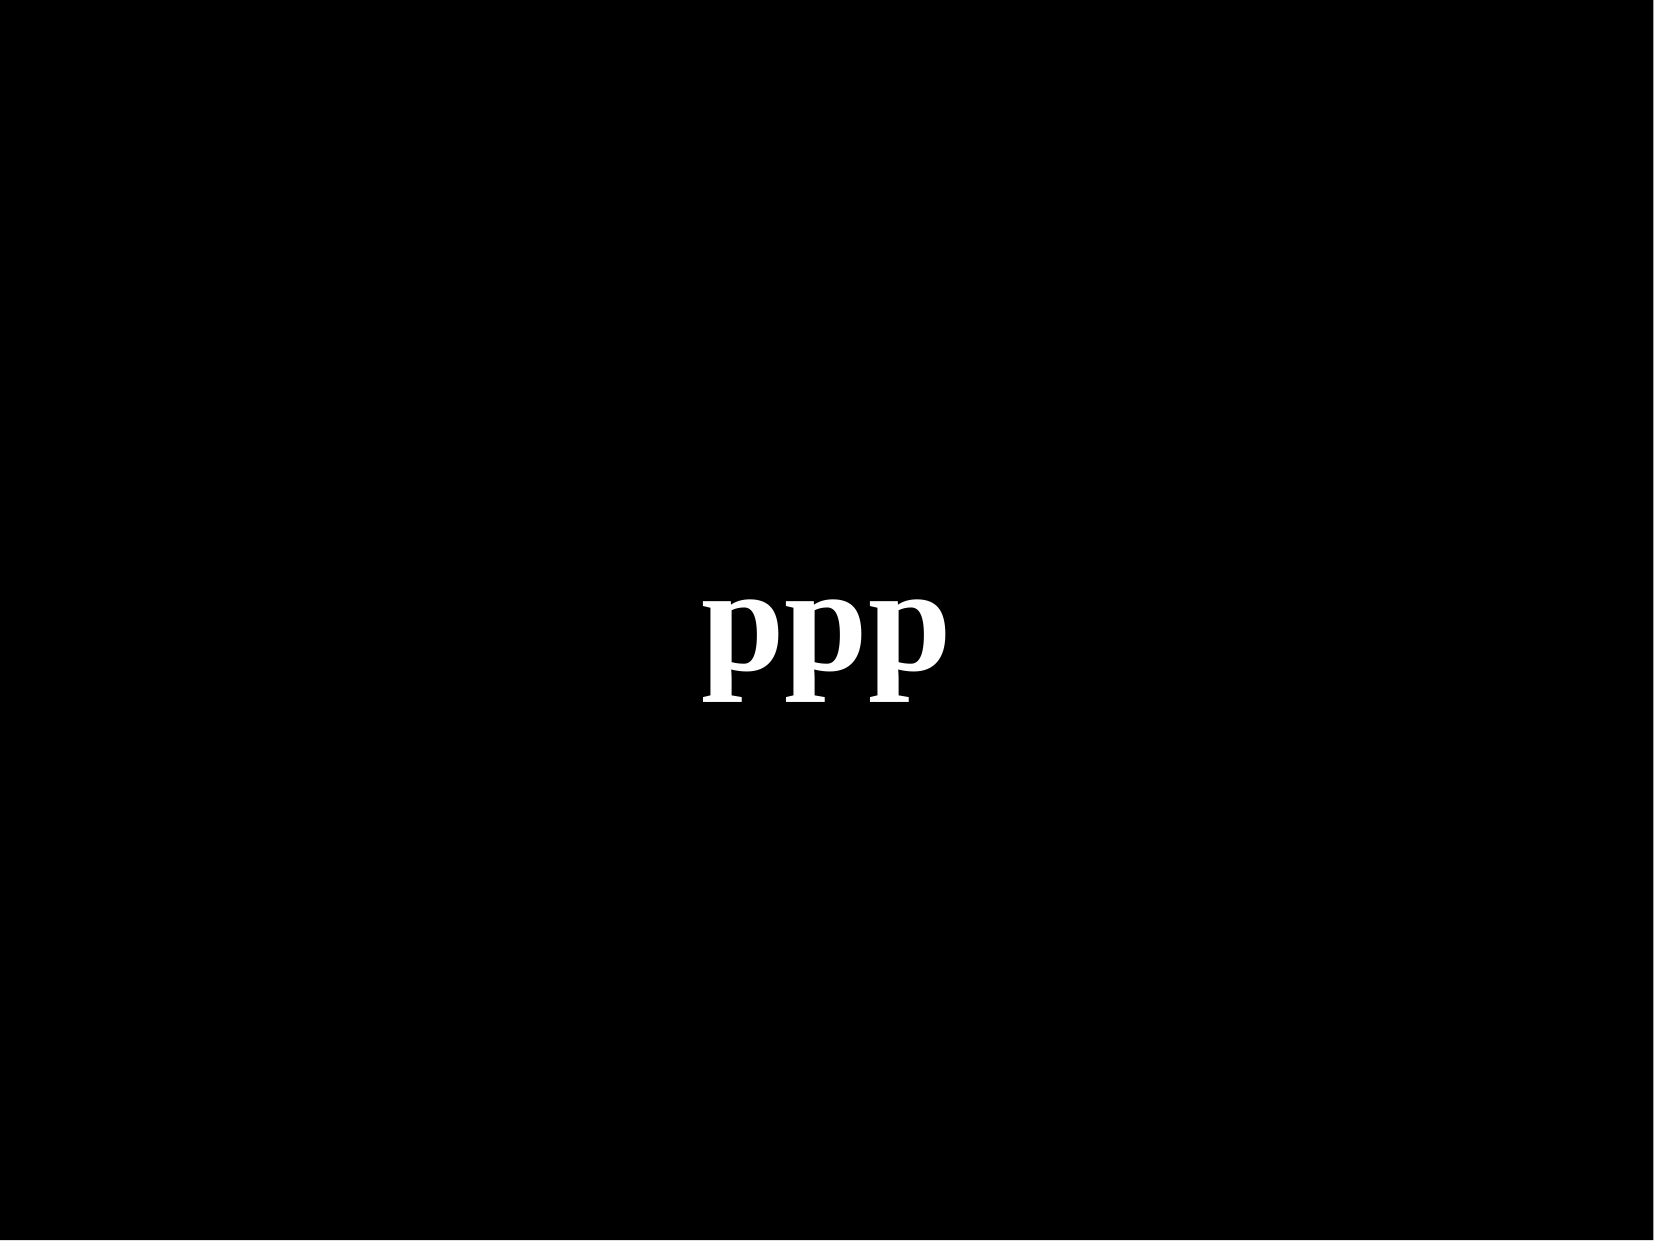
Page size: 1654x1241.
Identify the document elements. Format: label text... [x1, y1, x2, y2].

title ppp [0, 0, 1654, 1241]
